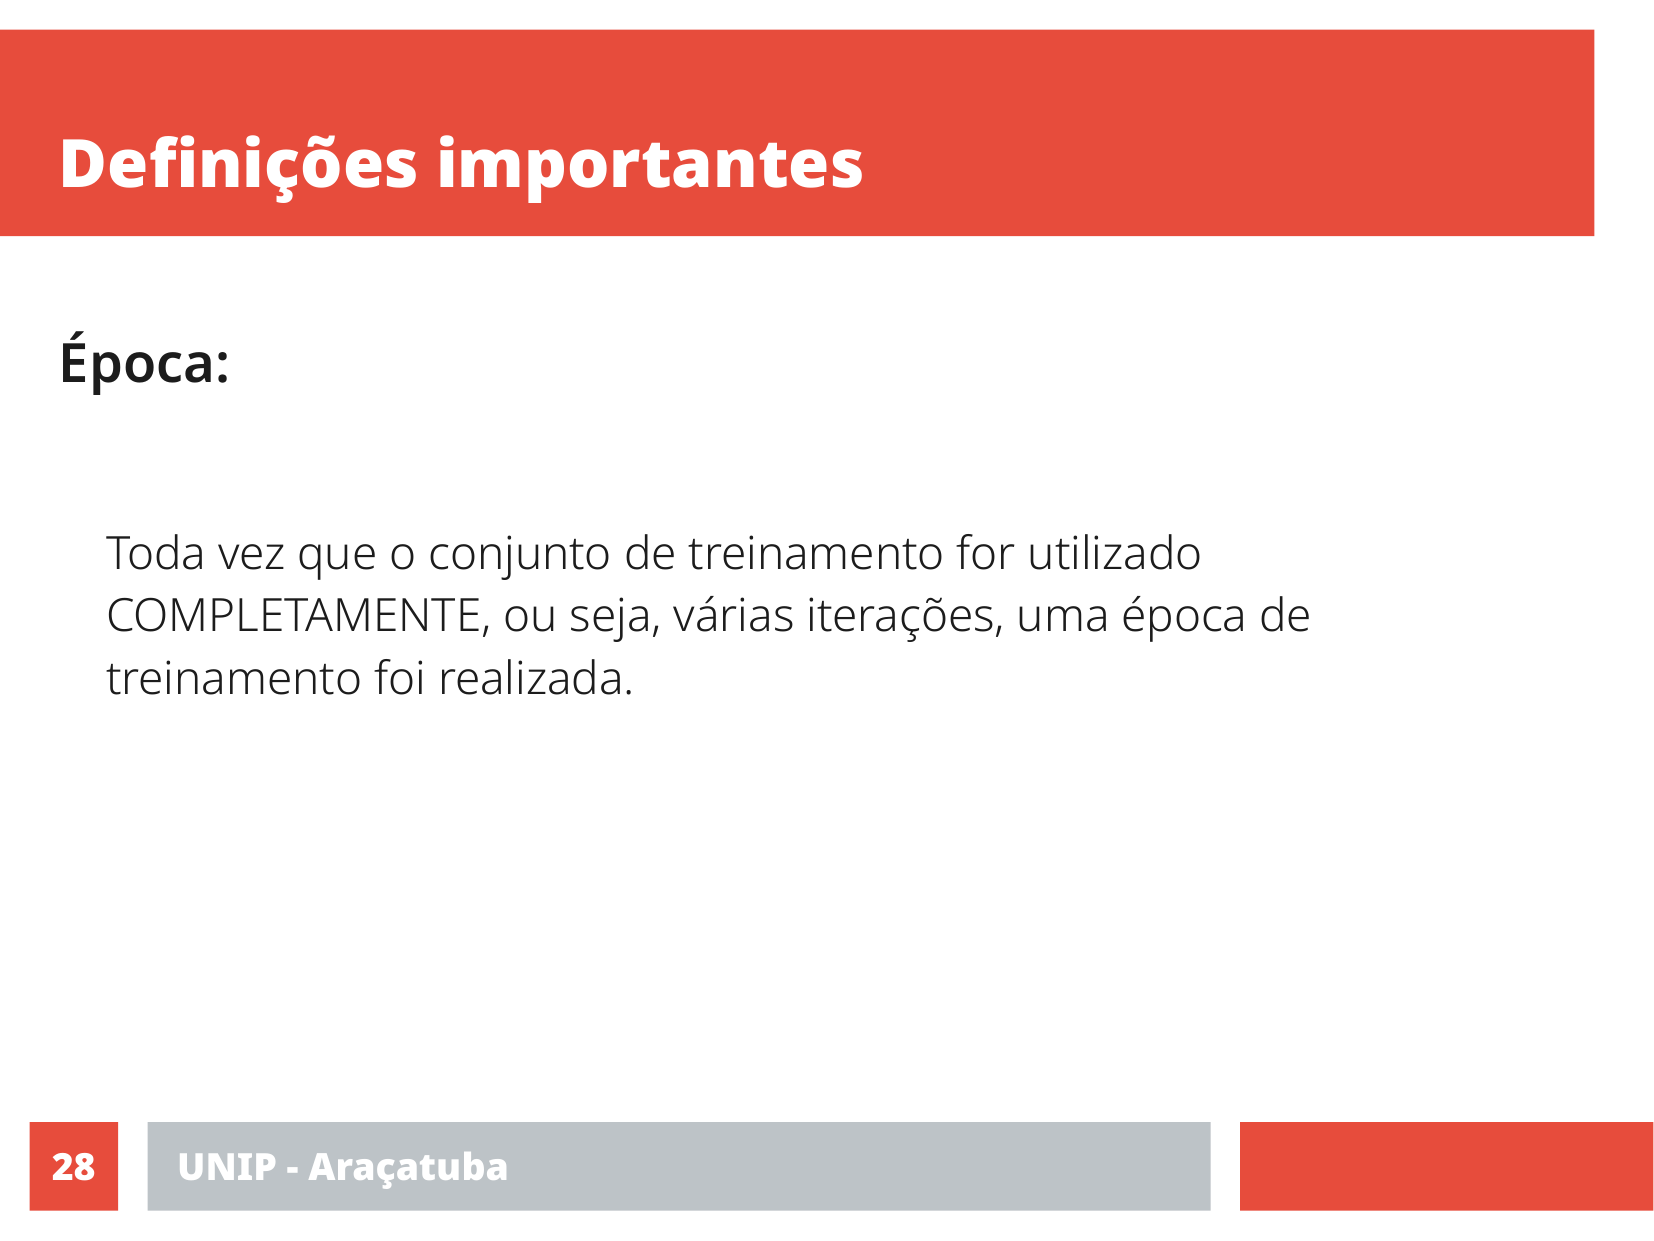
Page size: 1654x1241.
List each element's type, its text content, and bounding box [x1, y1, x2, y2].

list Época: Toda vez que o conjunto de treinamento for utilizado COMPLETAMENTE, ou seja, várias iterações, uma época de treinamento foi realizada. [59, 324, 1565, 1093]
title Definições importantes [59, 59, 1595, 207]
